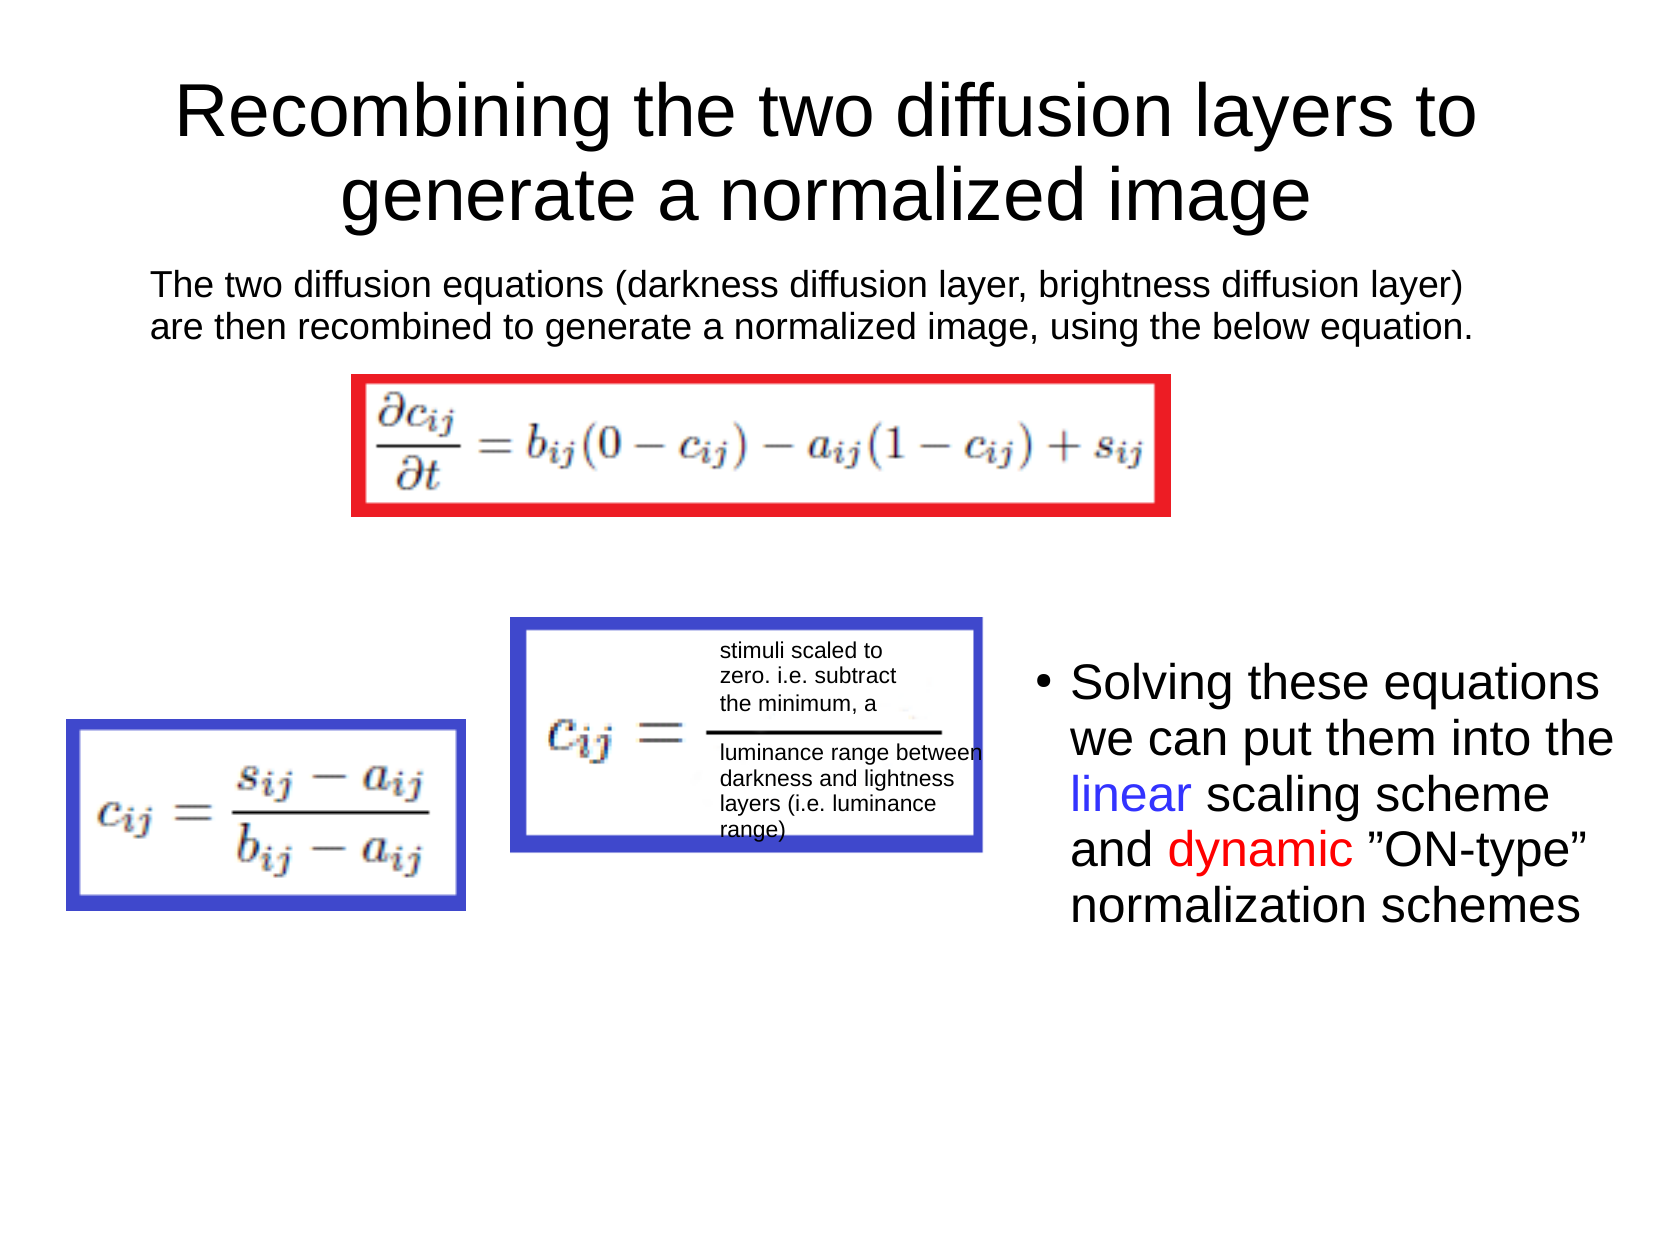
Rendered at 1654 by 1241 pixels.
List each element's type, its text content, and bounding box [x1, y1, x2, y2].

text_box luminance range between darkness and lightness layers (i.e. luminance range) [705, 732, 1006, 931]
text_box Solving these equations we can put them into the linear scaling scheme and dynamic ”ON-type” normalization schemes [1020, 535, 1635, 1241]
picture [510, 617, 985, 856]
text_box stimuli scaled to zero. i.e. subtract the minimum, a [705, 630, 955, 747]
text_box The two diffusion equations (darkness diffusion layer, brightness diffusion layer) are then recombined to generate a normalized image, using the below equation. [135, 256, 1516, 356]
picture [66, 719, 466, 911]
picture [351, 374, 1171, 517]
title Recombining the two diffusion layers to generate a normalized image [82, 49, 1571, 257]
